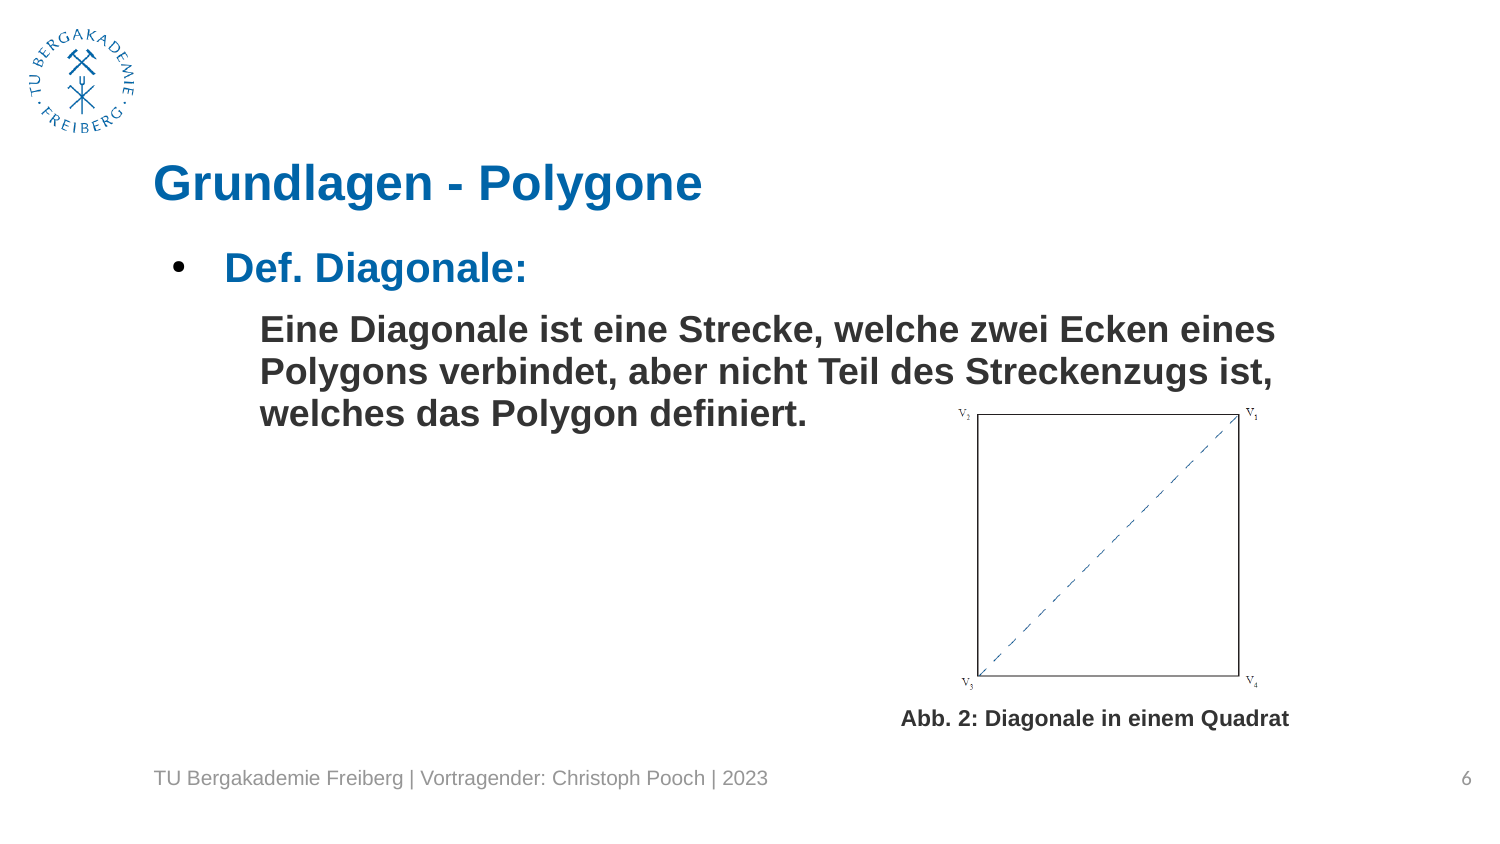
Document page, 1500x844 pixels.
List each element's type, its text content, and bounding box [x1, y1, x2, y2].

list Def. Diagonale: Eine Diagonale ist eine Strecke, welche zwei Ecken eines Polygons verbindet, aber nicht Teil des Streckenzugs ist, welches das Polygon definiert. [153, 244, 1353, 764]
text_box Abb. 2: Diagonale in einem Quadrat [885, 698, 1353, 765]
slide_number 44 [1352, 764, 1473, 825]
footer TU Bergakademie Freiberg | Vortragender: Christoph Pooch | 2023 [153, 764, 1353, 824]
picture [942, 394, 1270, 699]
picture [29, 29, 134, 133]
list Grundlagen - Polygone [153, 150, 1353, 221]
